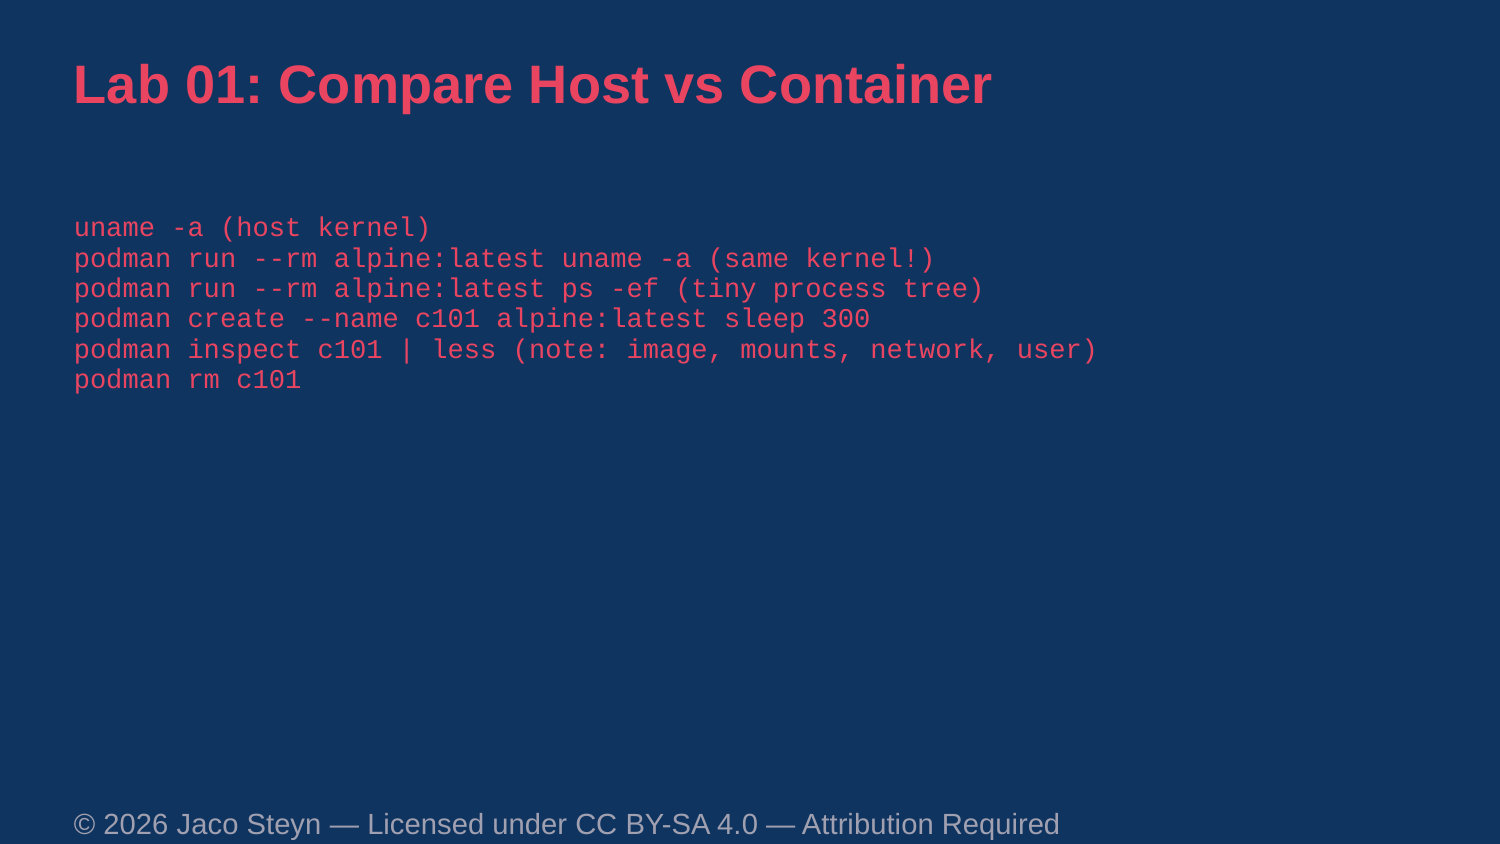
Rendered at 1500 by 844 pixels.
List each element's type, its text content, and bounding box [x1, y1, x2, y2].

text_box © 2026 Jaco Steyn — Licensed under CC BY-SA 4.0 — Attribution Required [59, 800, 1441, 836]
text_box uname -a (host kernel) podman run --rm alpine:latest uname -a (same kernel!) podman run --rm alpine:latest ps -ef (tiny process tree) podman create --name c101 alpine:latest sleep 300 podman inspect c101 | less (note: image, mounts, network, user) podman rm c101 [59, 206, 1441, 798]
title Lab 01: Compare Host vs Container [59, 47, 1441, 166]
